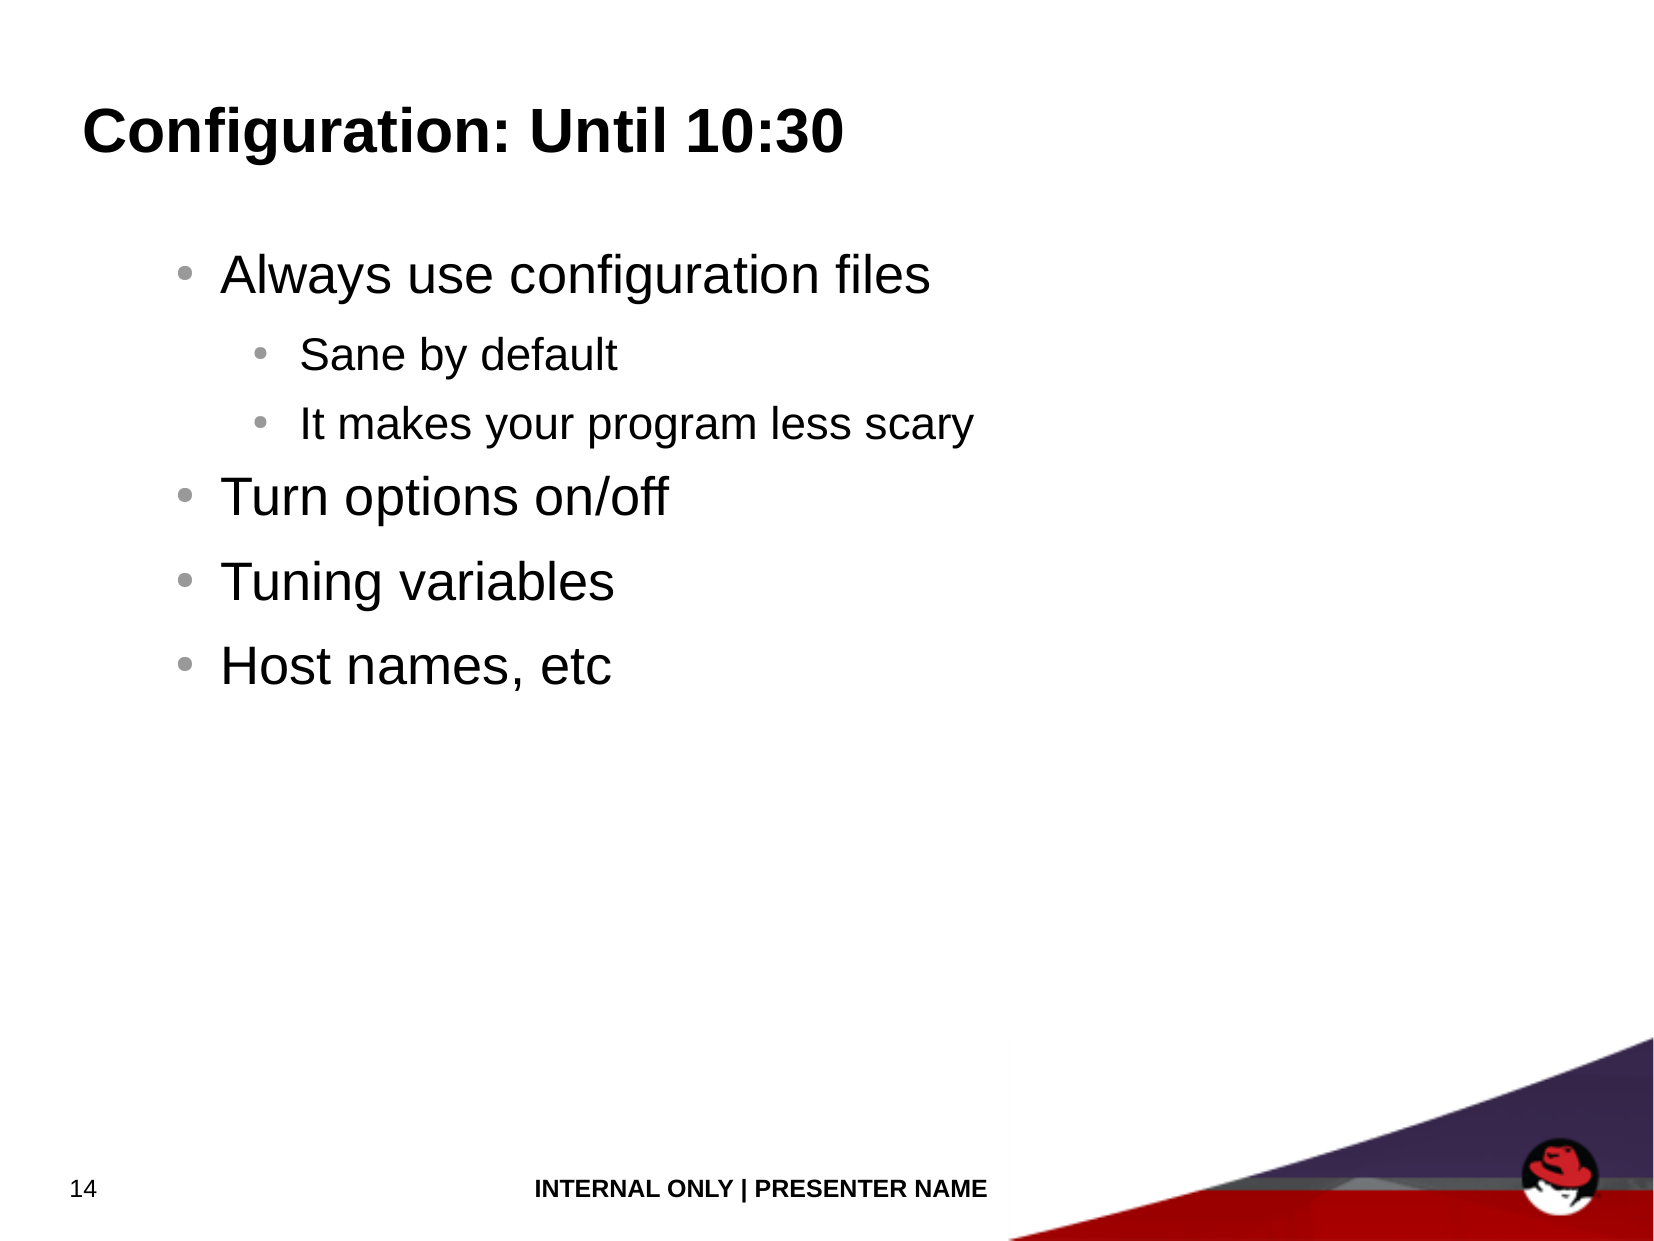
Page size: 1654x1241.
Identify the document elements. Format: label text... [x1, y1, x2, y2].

title Configuration: Until 10:30 [82, 37, 1571, 226]
list Always use configuration files Sane by default It makes your program less scary Turn options on/off Tuning variables Host names, etc [86, 244, 1576, 1039]
picture [1007, 1036, 1654, 1241]
